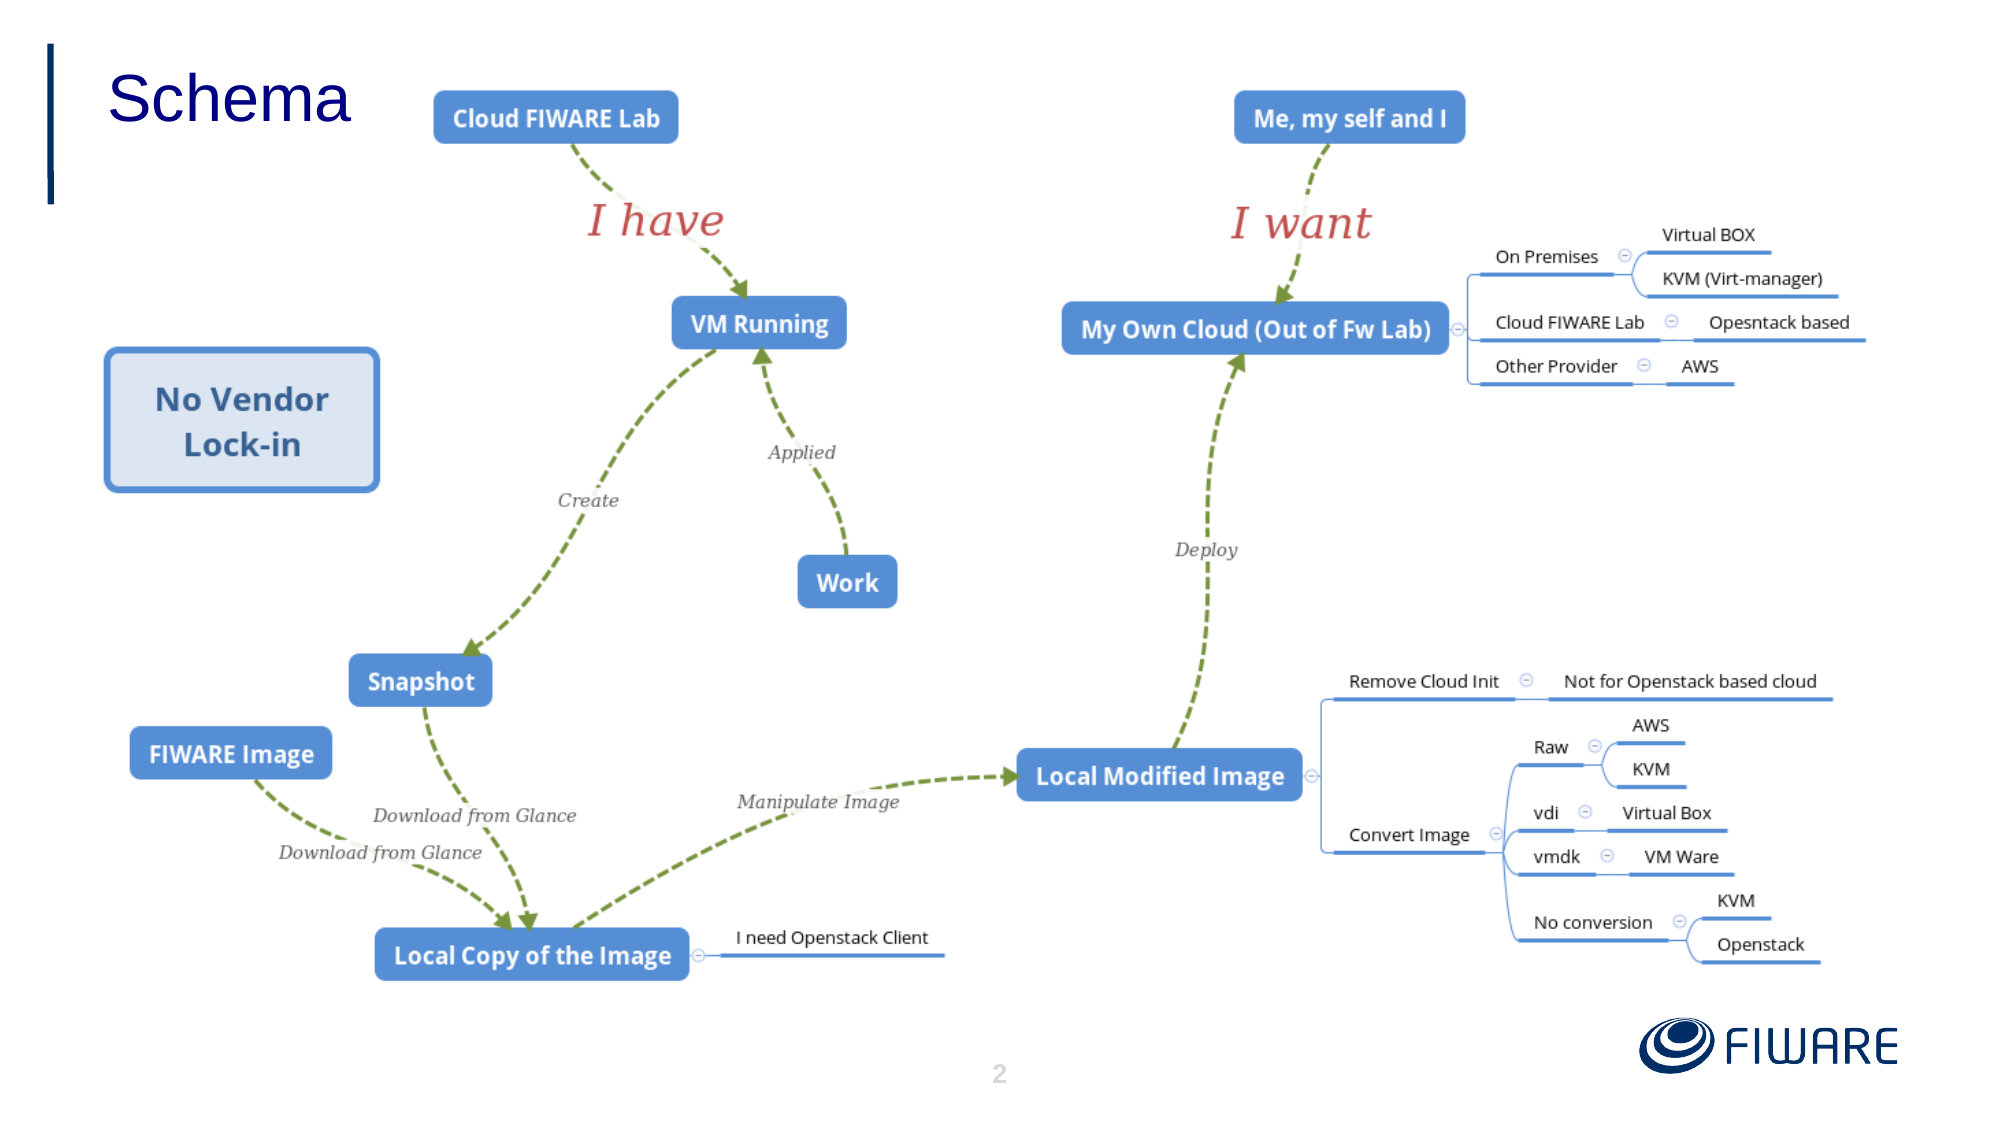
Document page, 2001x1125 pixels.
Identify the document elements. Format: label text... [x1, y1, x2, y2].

picture [1635, 1012, 1905, 1077]
picture [82, 70, 1890, 1003]
title Schema [92, 47, 1704, 201]
slide_number <número> [887, 1042, 1113, 1103]
